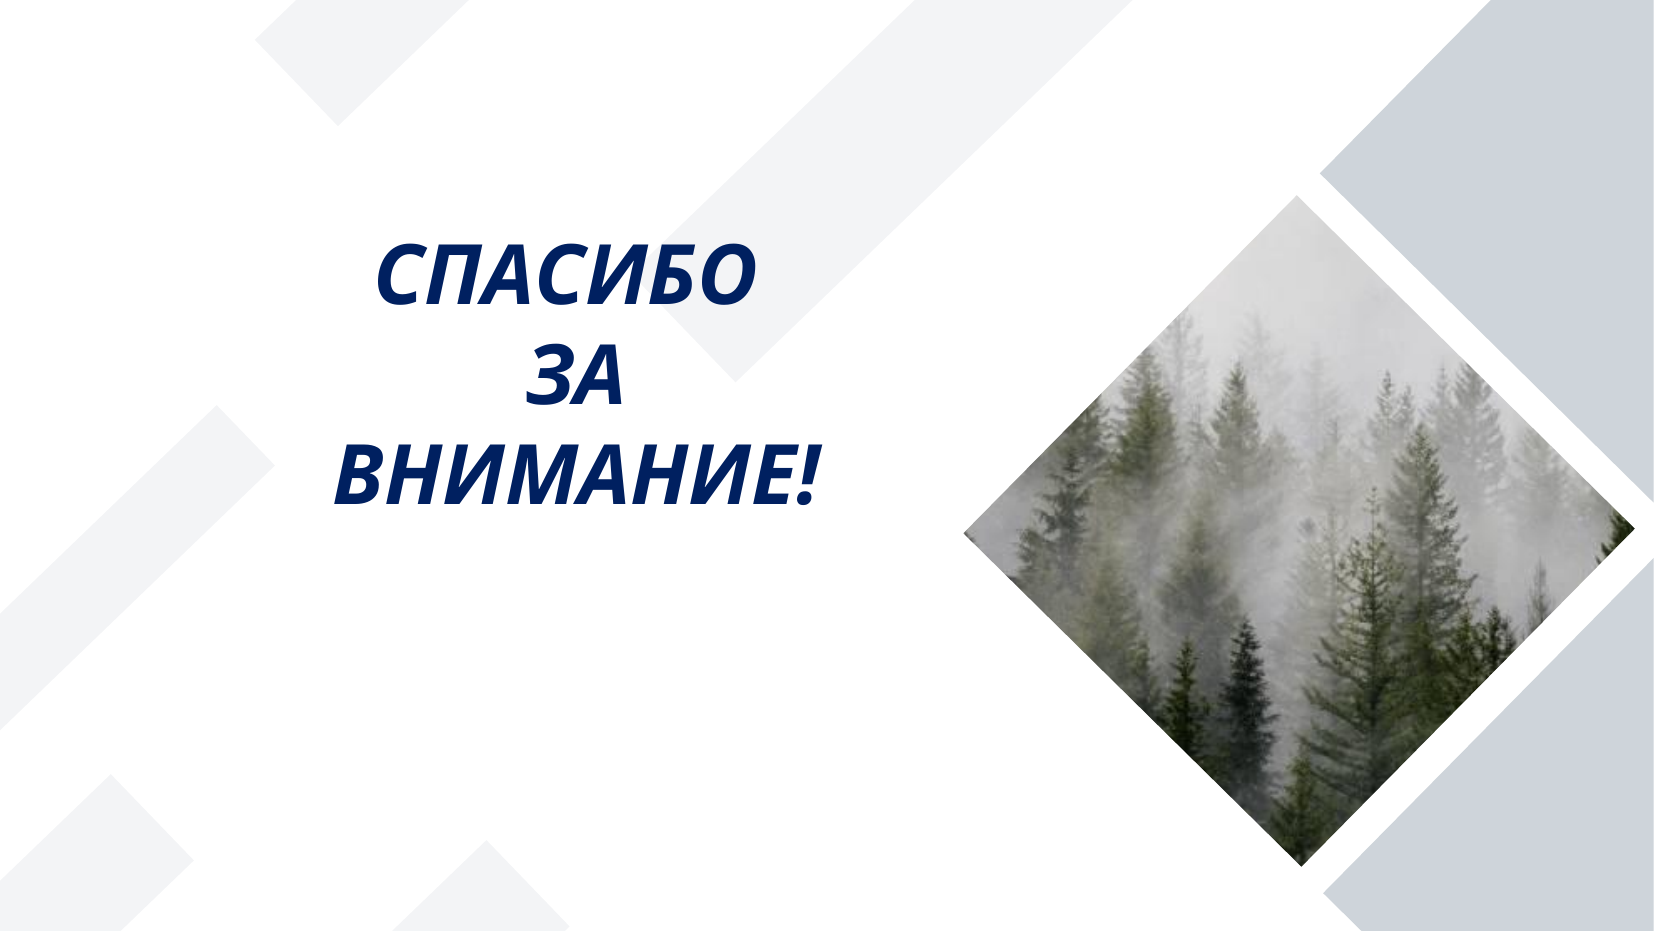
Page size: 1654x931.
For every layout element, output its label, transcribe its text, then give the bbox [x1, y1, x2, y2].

text_box [963, 195, 1635, 867]
text_box СПАСИБО ЗА ВНИМАНИЕ! [273, 213, 880, 444]
